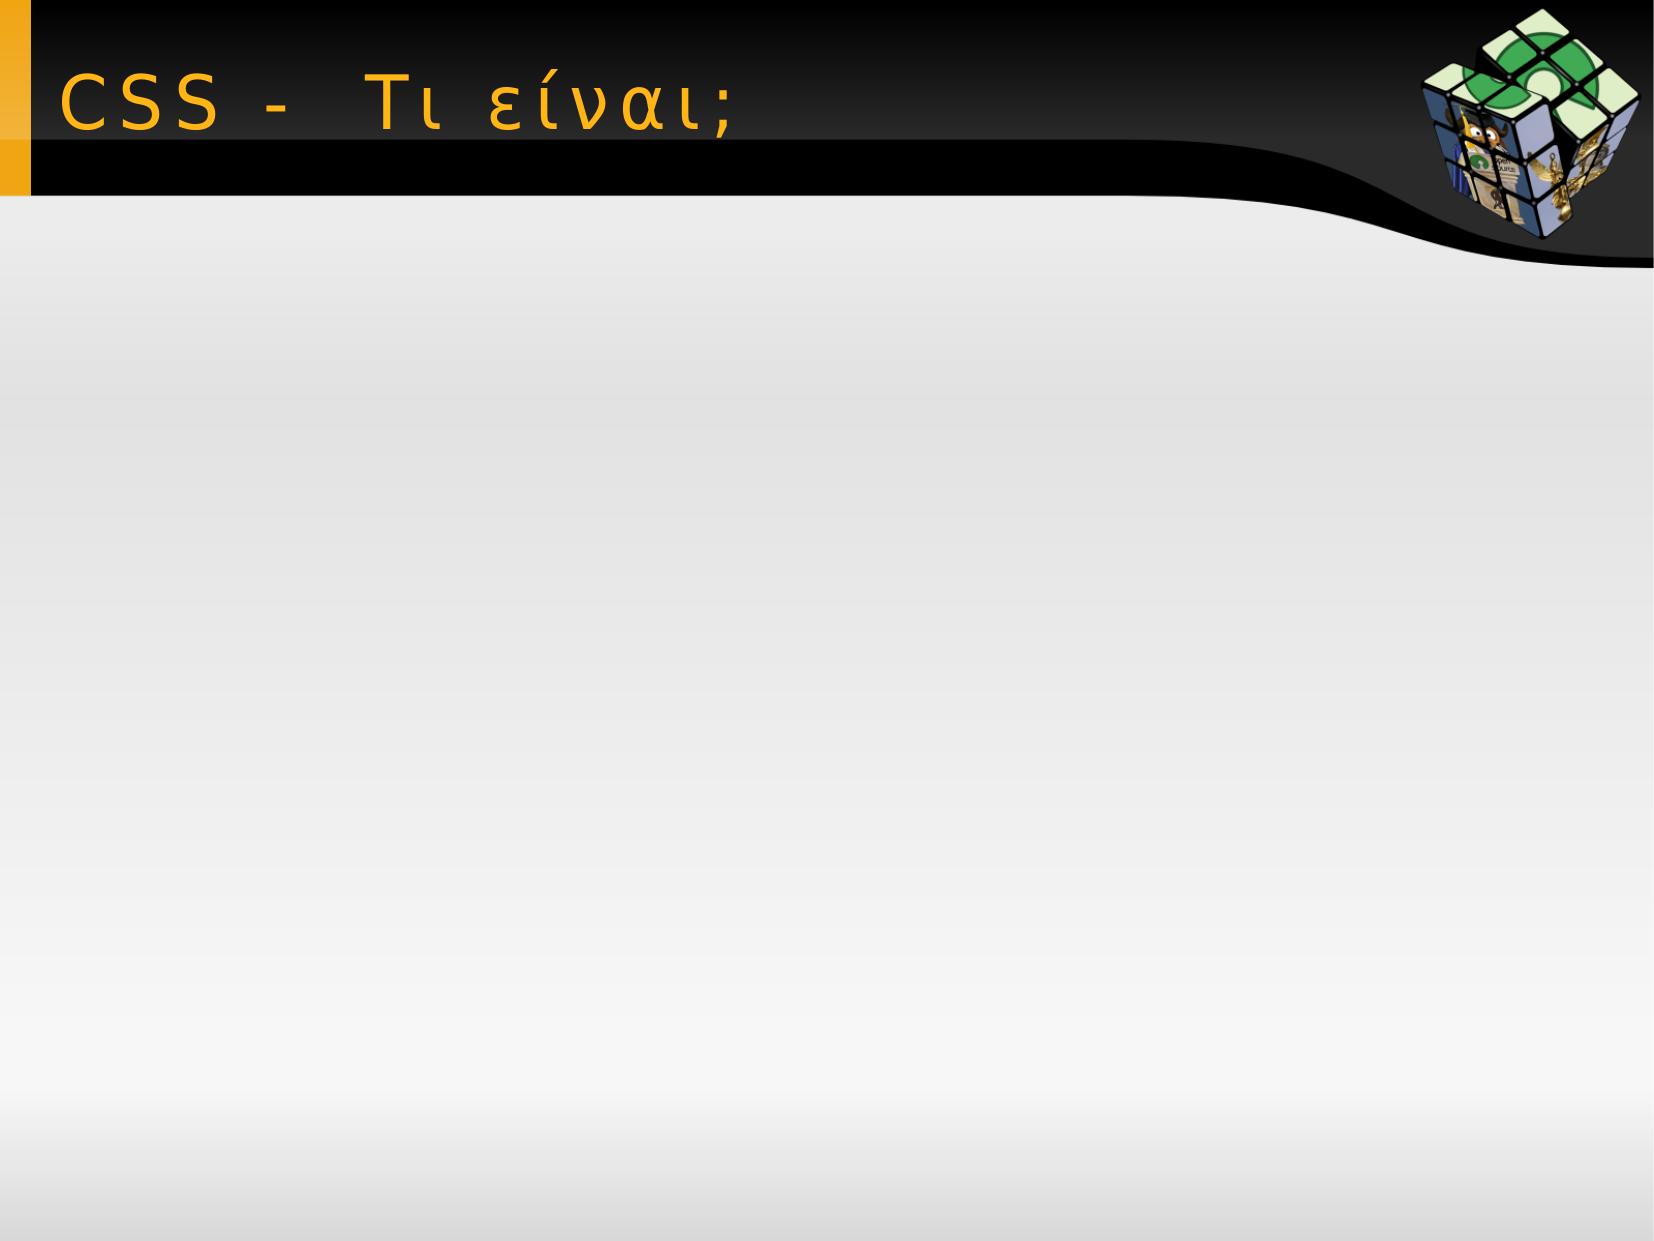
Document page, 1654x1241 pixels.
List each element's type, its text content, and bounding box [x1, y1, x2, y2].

picture [0, 0, 1654, 1241]
title CSS - Τι είναι; [59, 29, 1270, 178]
